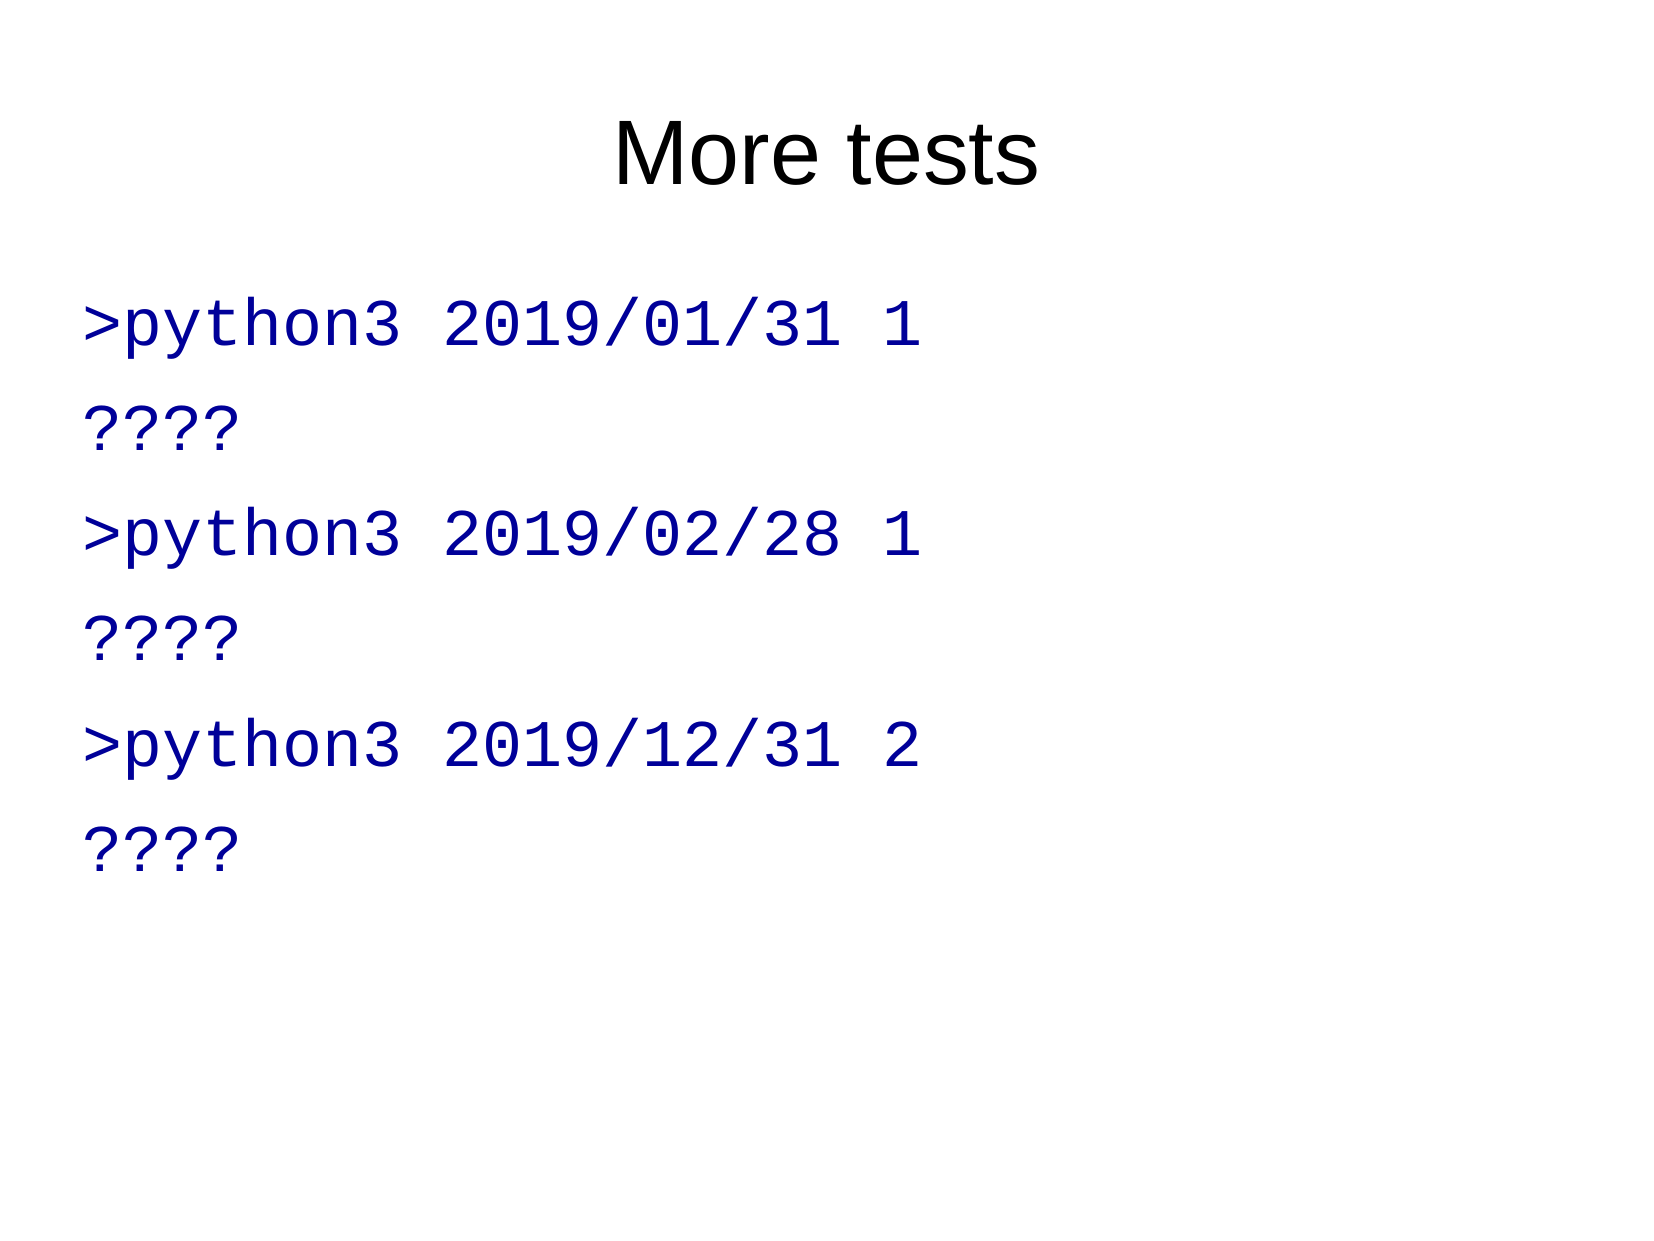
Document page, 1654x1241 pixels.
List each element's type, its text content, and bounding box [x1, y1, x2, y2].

title More tests [82, 49, 1571, 257]
list >python3 2019/01/31 1 ???? >python3 2019/02/28 1 ???? >python3 2019/12/31 2 ???? [82, 290, 1571, 1010]
